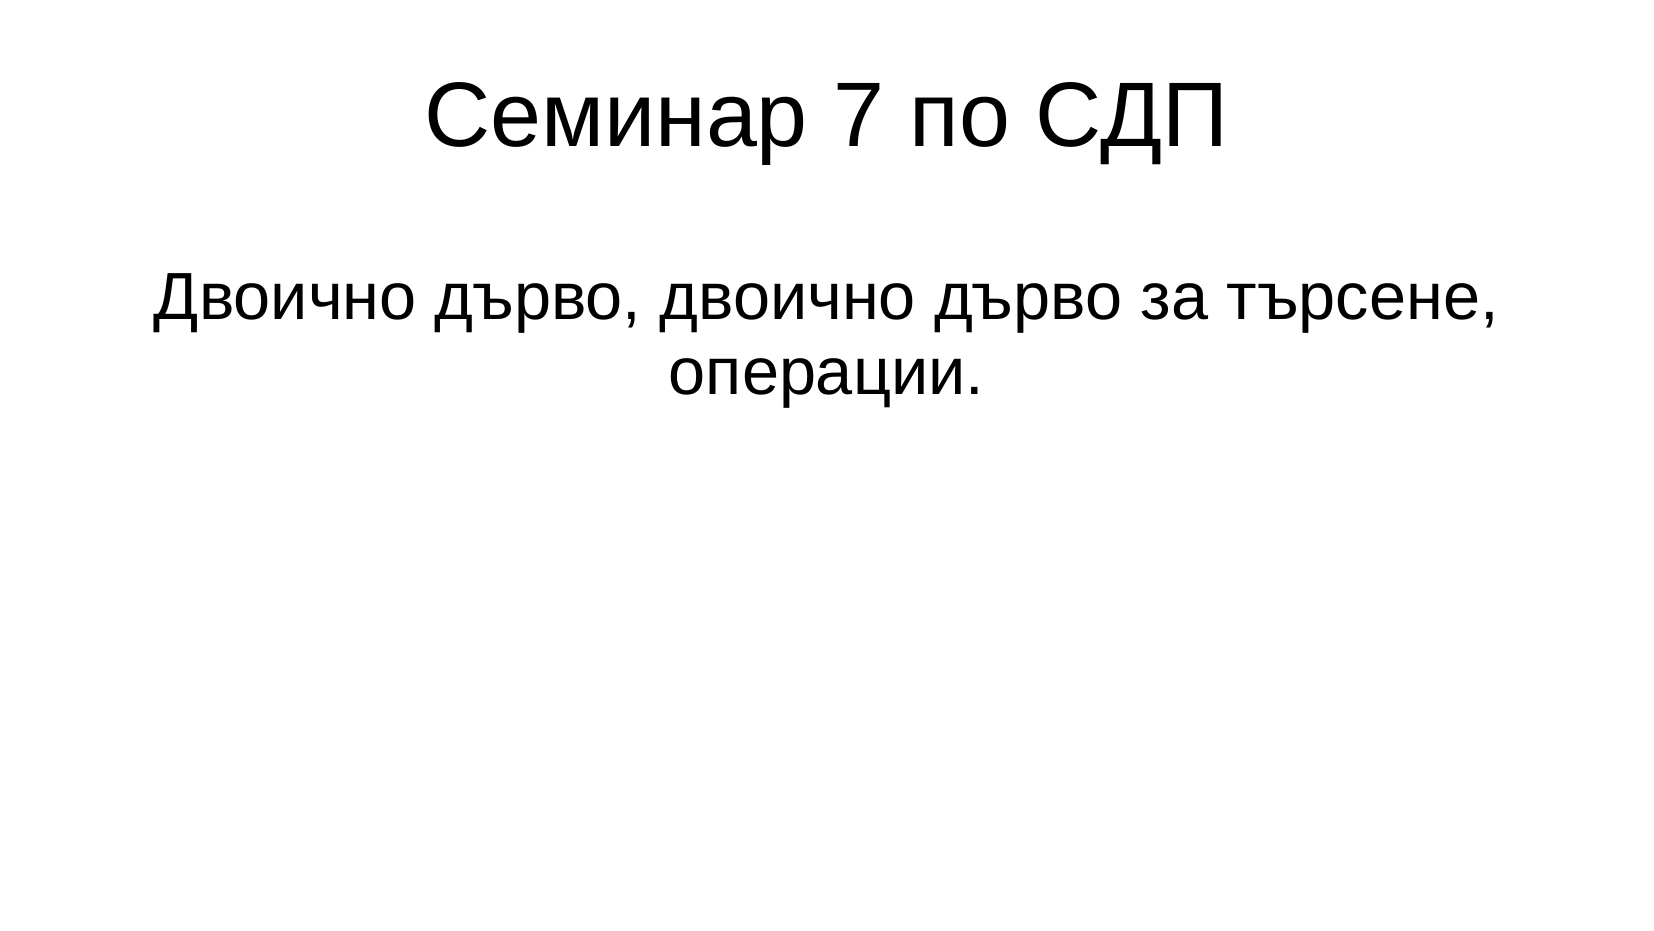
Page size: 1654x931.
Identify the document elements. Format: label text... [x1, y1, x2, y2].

subtitle Двоично дърво, двоично дърво за търсене, операции. [82, 217, 1571, 451]
title Семинар 7 по СДП [82, 37, 1571, 193]
